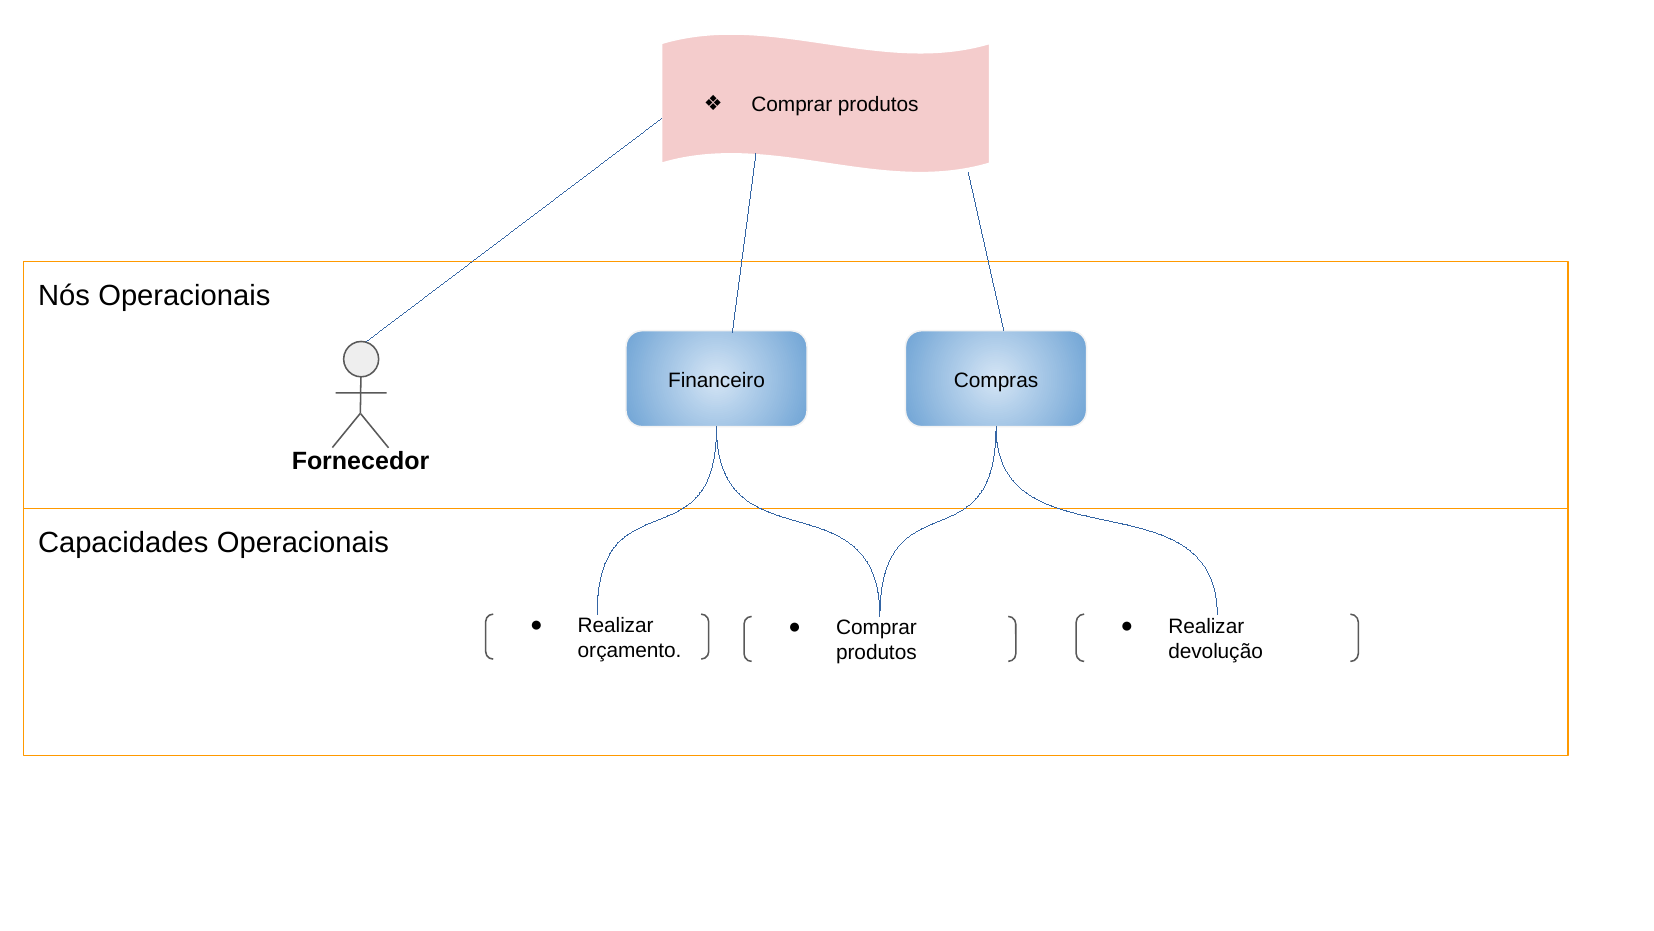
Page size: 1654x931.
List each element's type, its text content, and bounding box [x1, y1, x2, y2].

text_box Nós Operacionais [23, 261, 1569, 508]
text_box Comprar produtos [744, 616, 1016, 662]
text_box Realizar devolução [1076, 614, 1359, 662]
text_box Financeiro [625, 330, 808, 427]
text_box Fornecedor [268, 429, 454, 492]
text_box Compras [905, 330, 1087, 427]
text_box Realizar orçamento. [485, 614, 709, 660]
text_box Capacidades Operacionais [23, 508, 1569, 756]
text_box Comprar produtos [661, 33, 990, 173]
text_box [343, 341, 379, 377]
